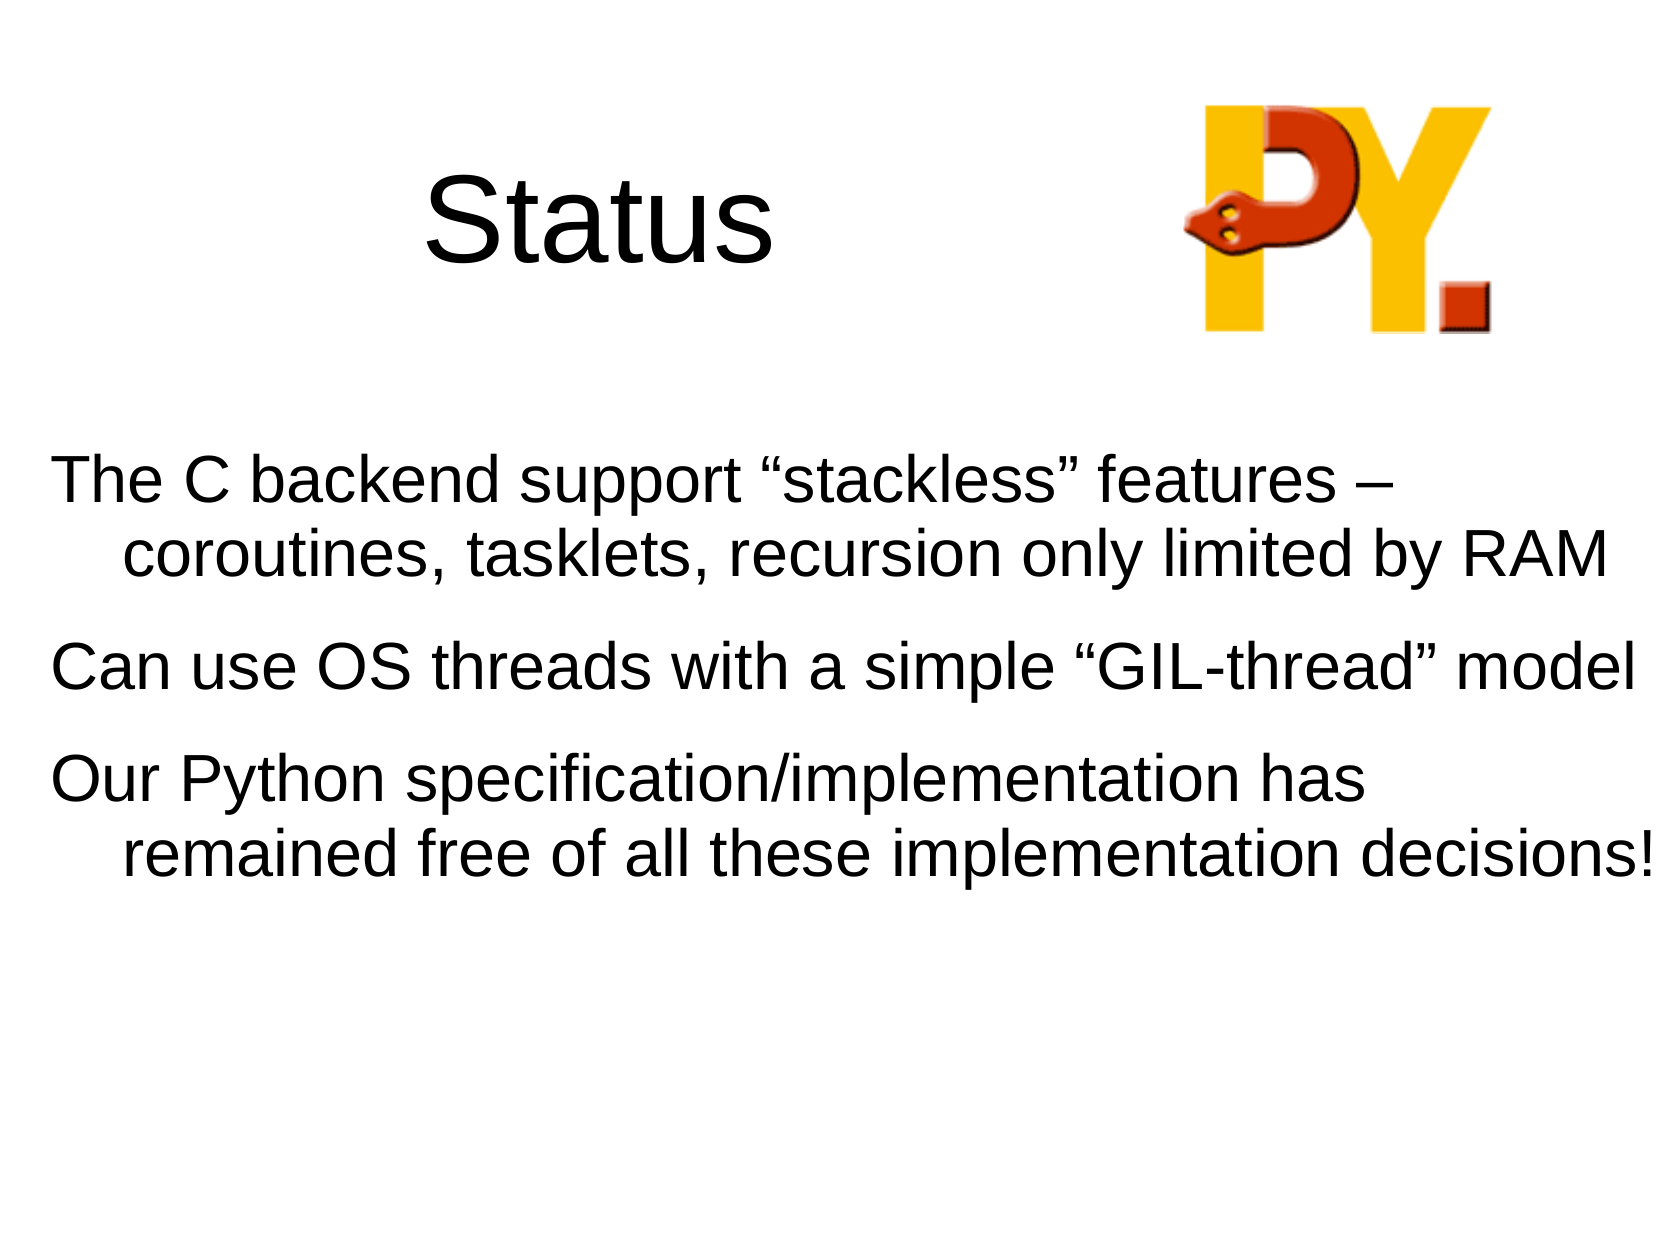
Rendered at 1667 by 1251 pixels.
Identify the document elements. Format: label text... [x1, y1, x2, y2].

list The C backend support “stackless” features – coroutines, tasklets, recursion only limited by RAM Can use OS threads with a simple “GIL-thread” model Our Python specification/implementation has remained free of all these implementation decisions! [0, 433, 1667, 1167]
title Status [37, 62, 1161, 376]
picture [1183, 104, 1494, 334]
